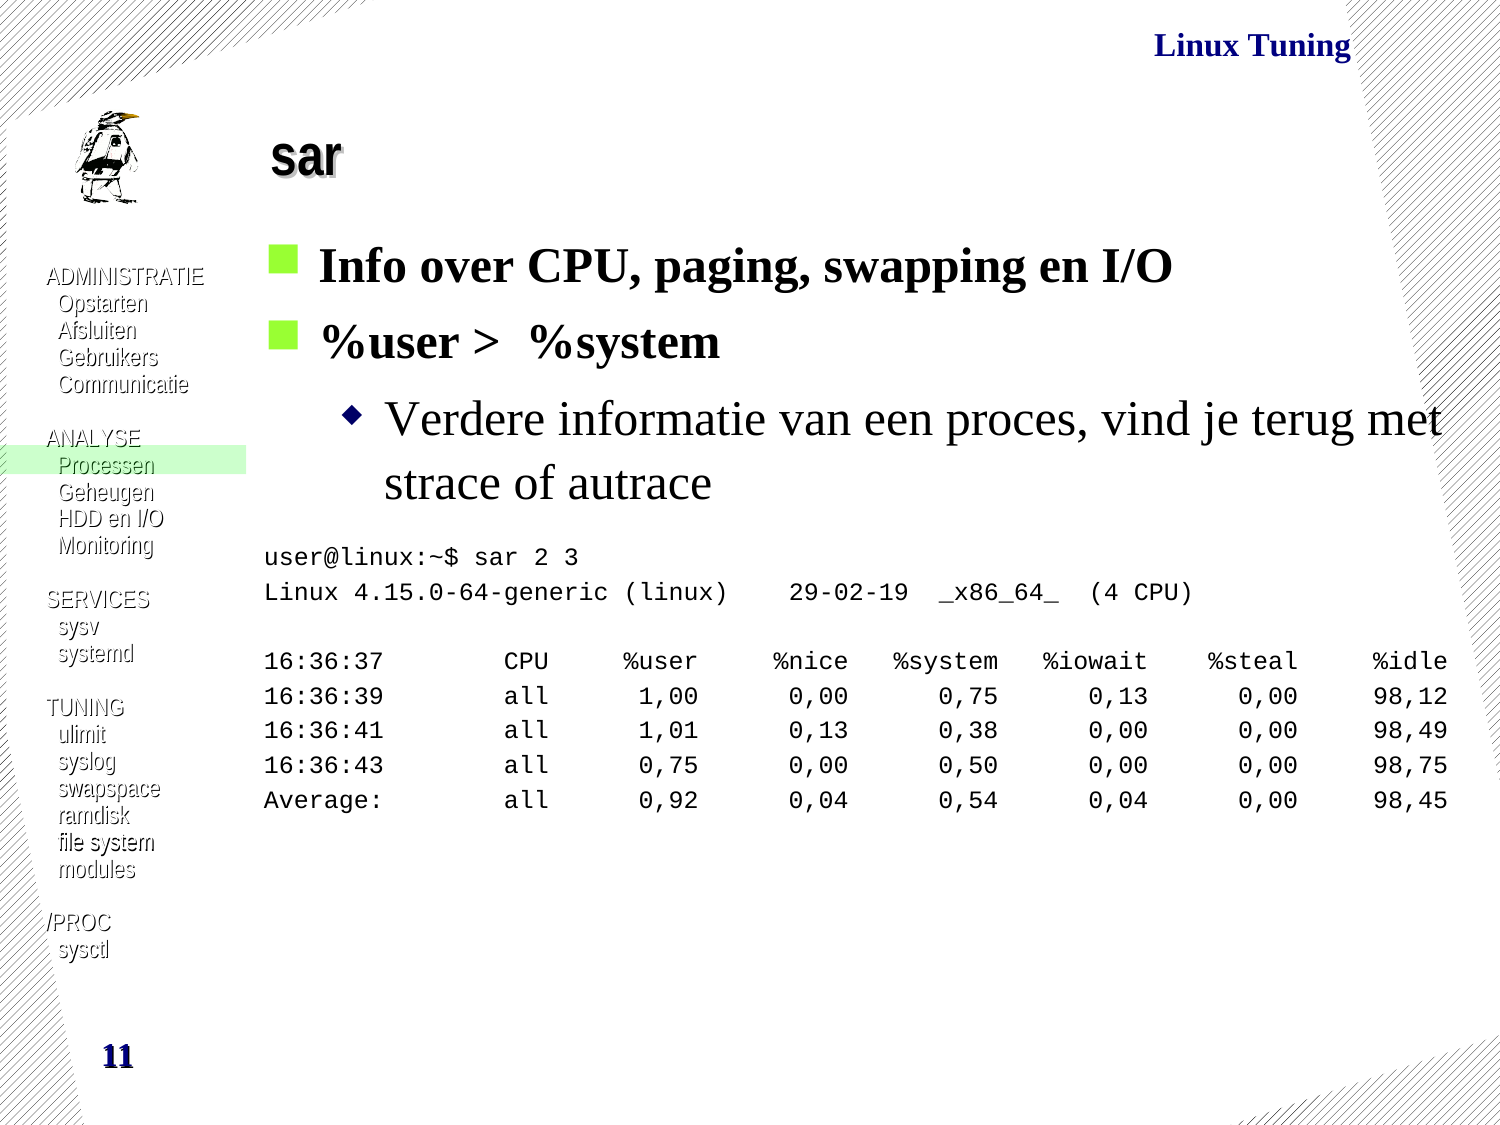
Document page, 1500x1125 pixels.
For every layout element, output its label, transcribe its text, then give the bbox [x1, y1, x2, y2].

title sar [270, 41, 1500, 250]
picture [57, 105, 143, 206]
text_box [0, 445, 247, 475]
list Info over CPU, paging, swapping en I/O %user > %system Verdere informatie van een proces, vind je terug met strace of autrace [264, 229, 1486, 882]
text_box user@linux:~$ sar 2 3 Linux 4.15.0-64-generic (linux) 29-02-19 _x86_64_ (4 CPU) 16:36:37 CPU %user %nice %system %iowait %steal %idle 16:36:39 all 1,00 0,00 0,75 0,13 0,00 98,12 16:36:41 all 1,01 0,13 0,38 0,00 0,00 98,49 16:36:43 all 0,75 0,00 0,50 0,00 0,00 98,75 Average: all 0,92 0,04 0,54 0,04 0,00 98,45 [249, 528, 1464, 856]
